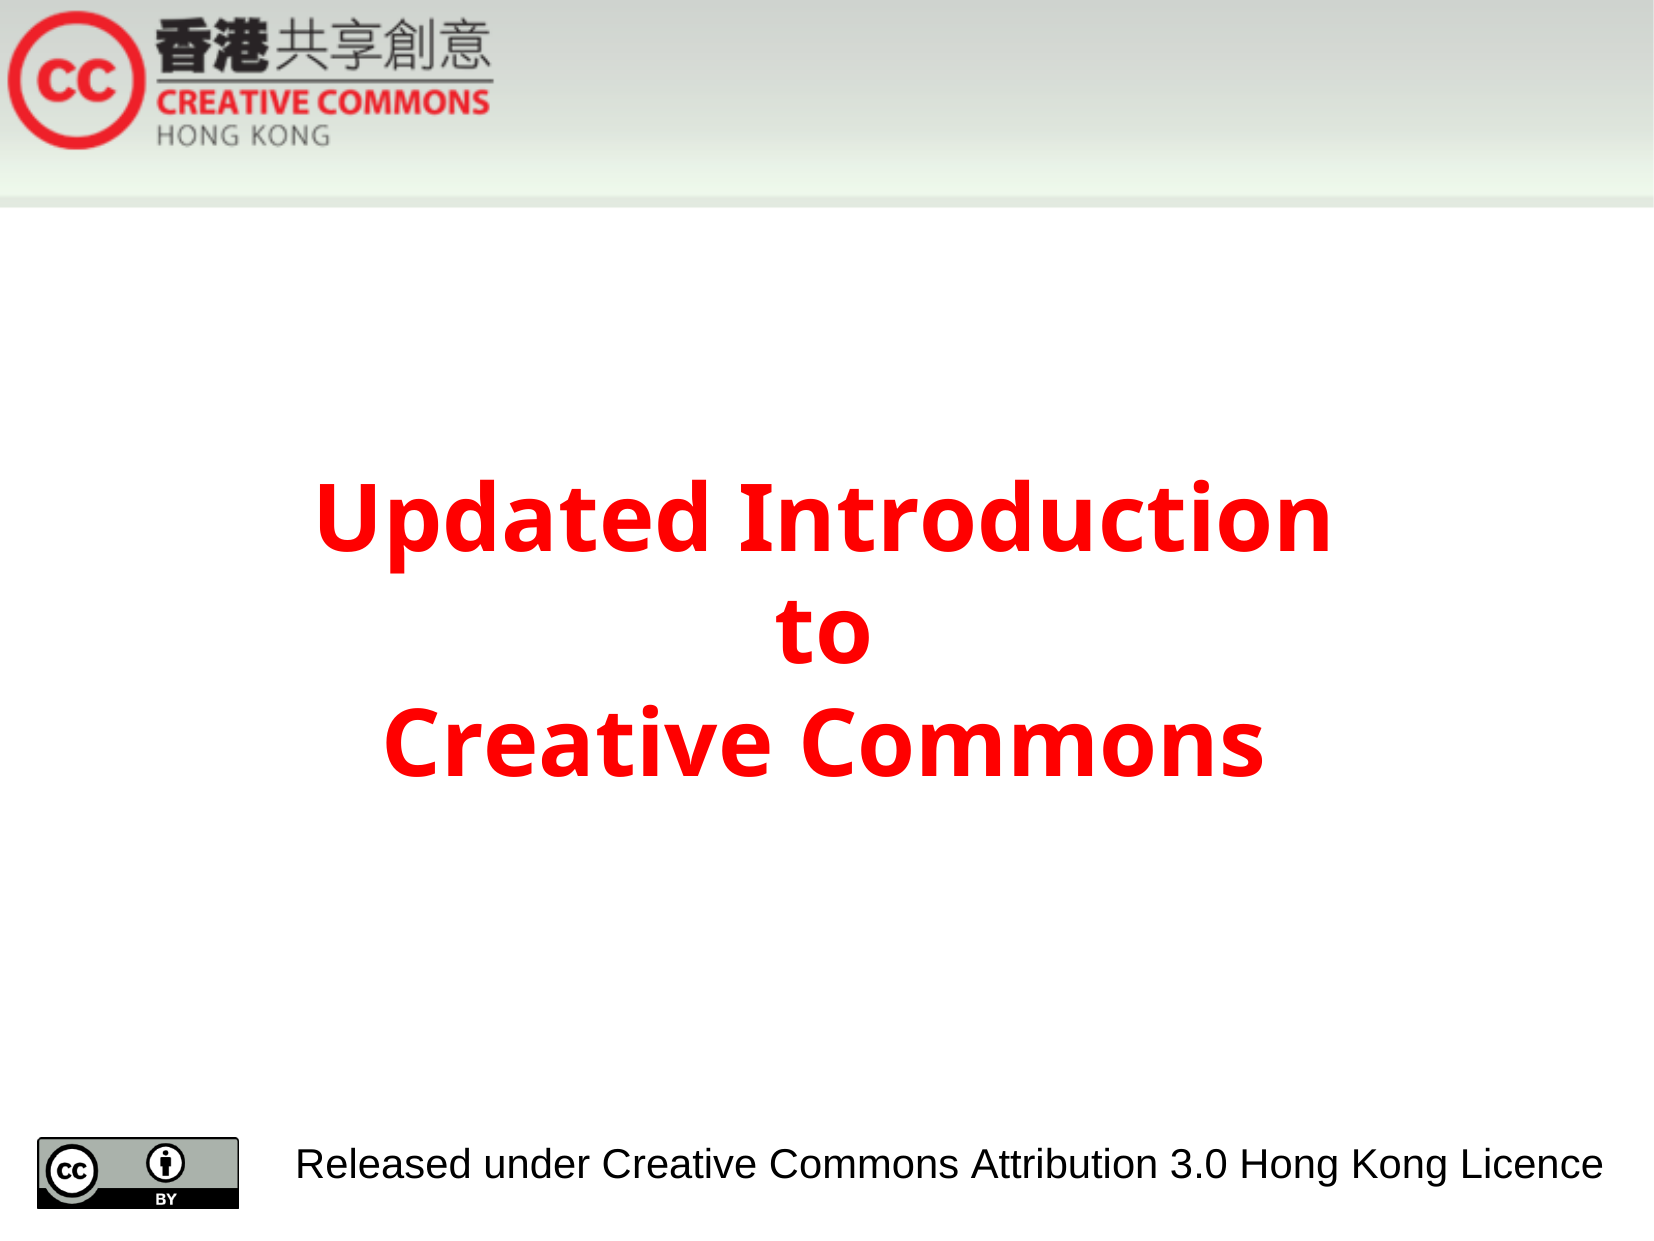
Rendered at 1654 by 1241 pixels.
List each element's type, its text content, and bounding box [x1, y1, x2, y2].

picture [0, 0, 1654, 1241]
text_box Updated Introduction to Creative Commons [124, 224, 1524, 1028]
text_box Released under Creative Commons Attribution 3.0 Hong Kong Licence [287, 1124, 1613, 1204]
